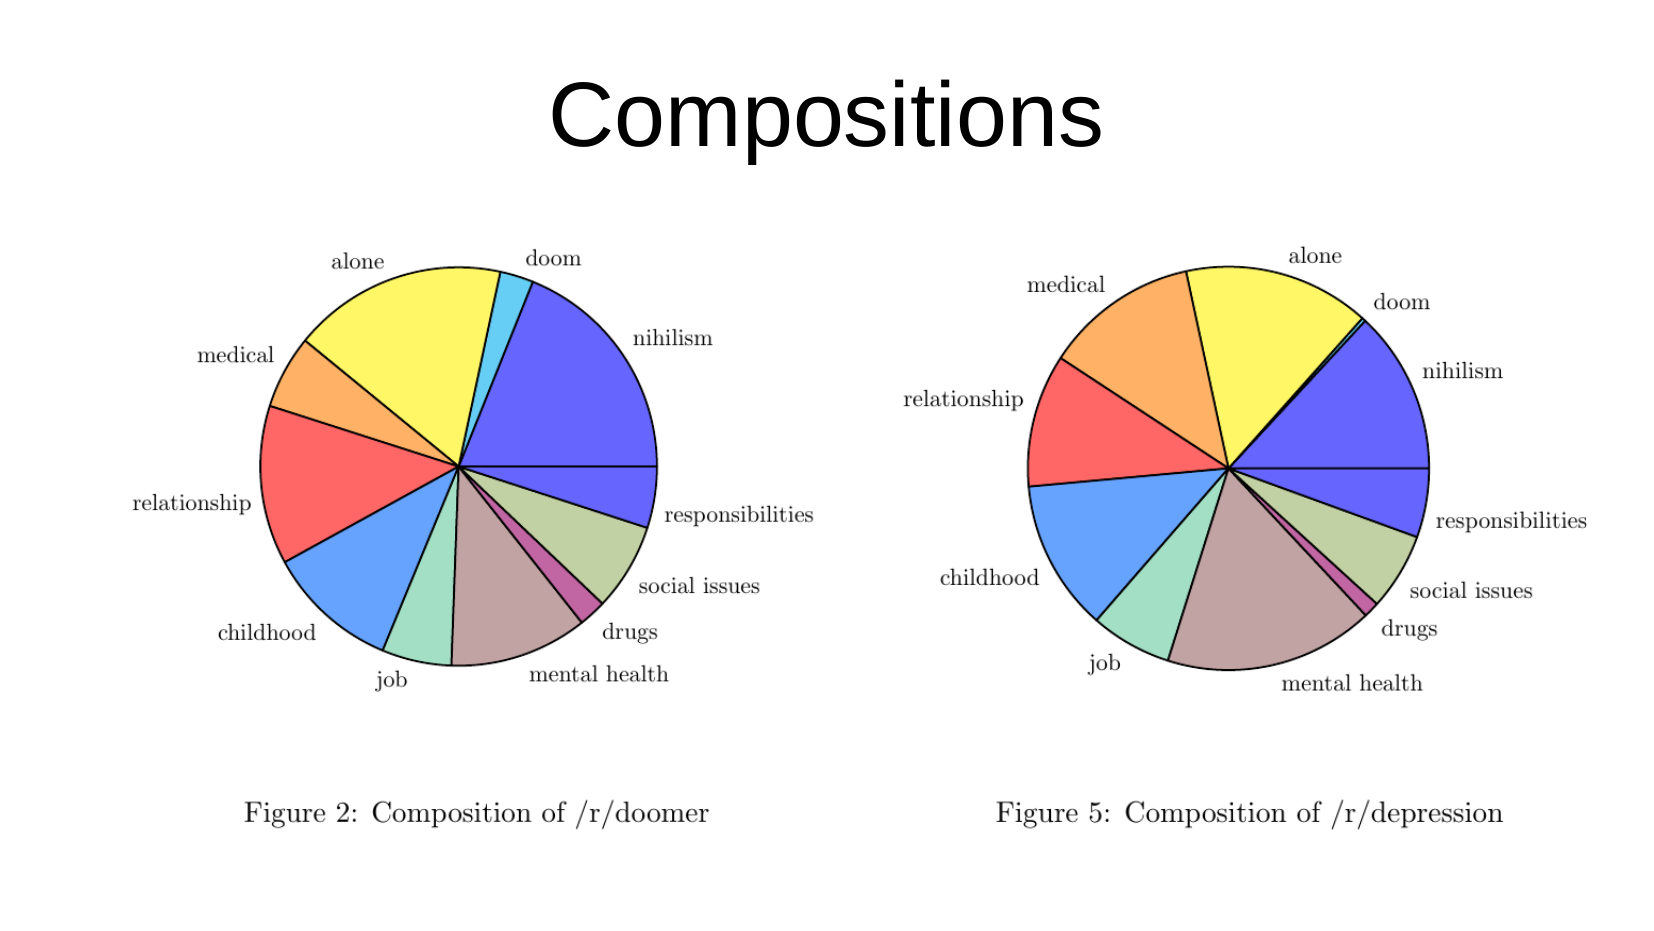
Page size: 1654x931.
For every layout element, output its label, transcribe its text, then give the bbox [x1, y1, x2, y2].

picture [104, 192, 837, 841]
title Compositions [82, 37, 1571, 193]
picture [880, 236, 1600, 850]
